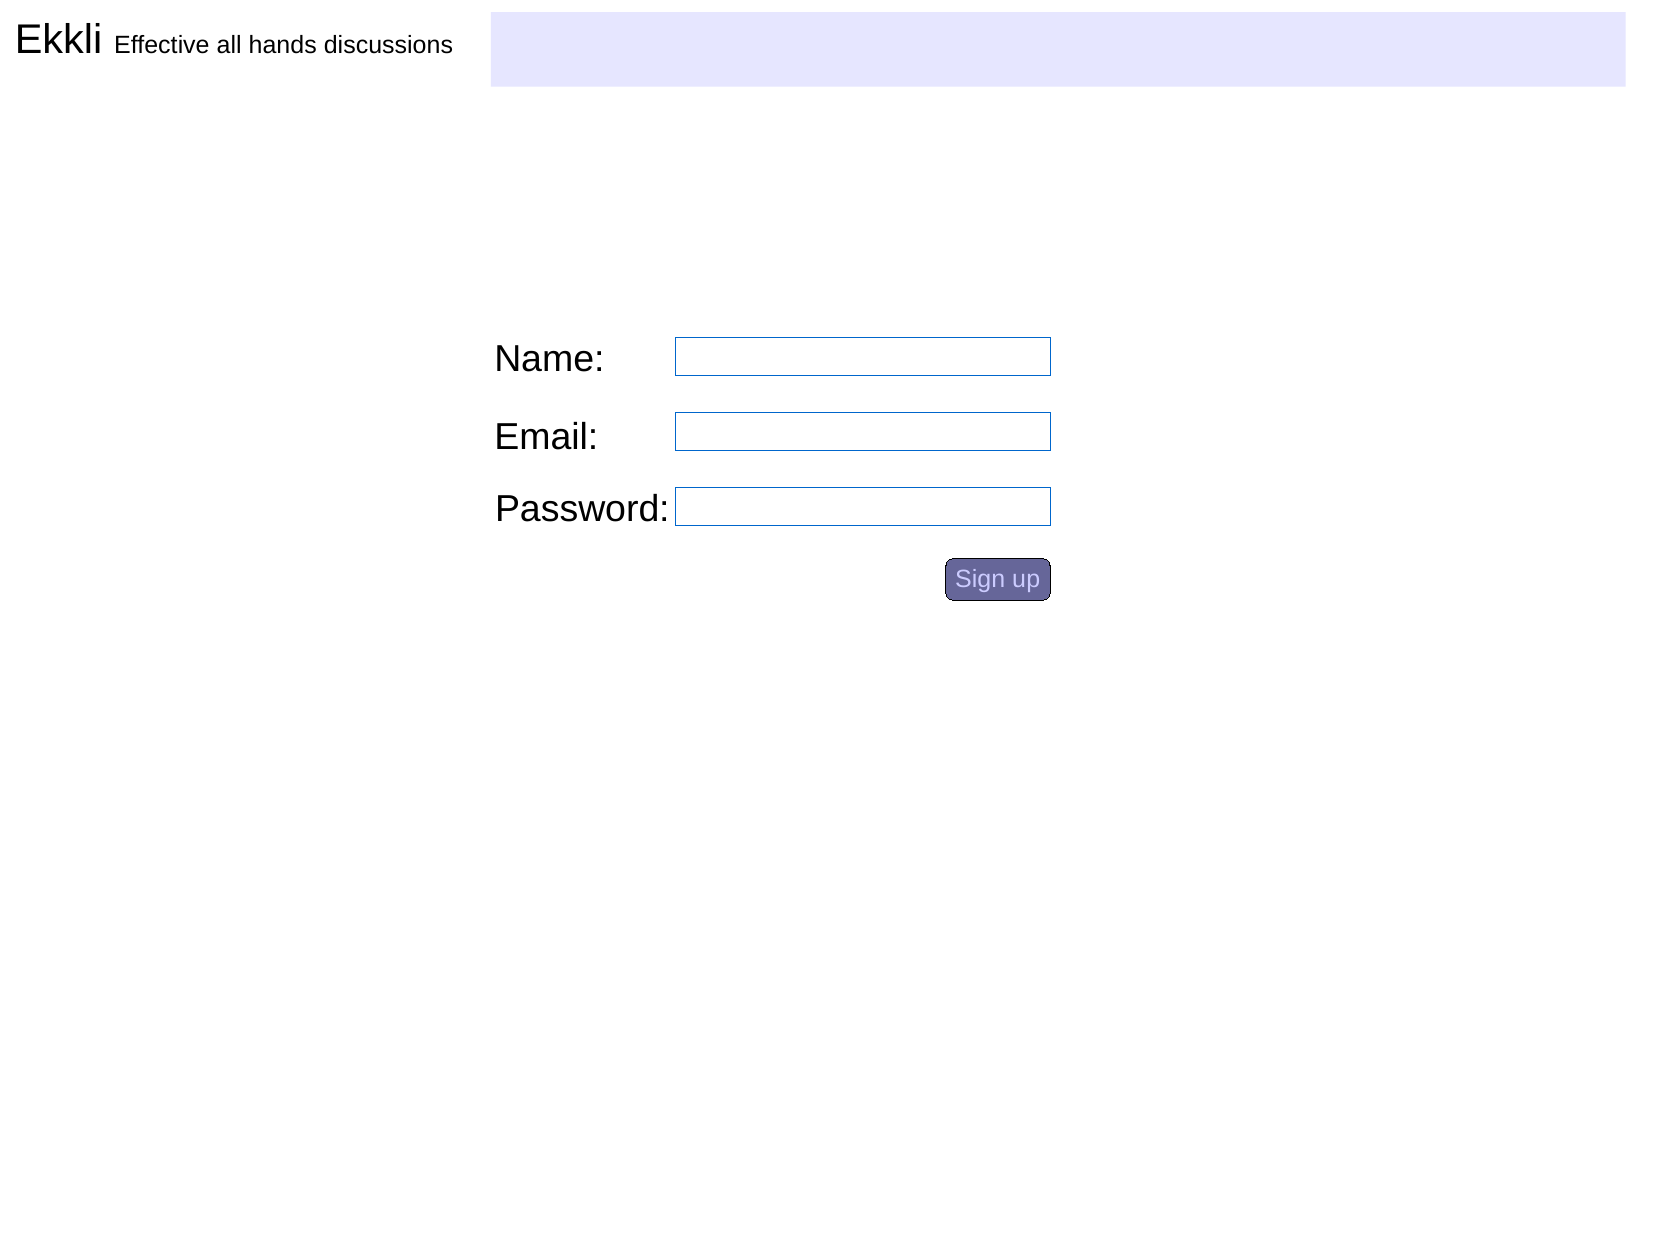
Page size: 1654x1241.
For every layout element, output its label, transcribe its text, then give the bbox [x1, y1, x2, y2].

text_box Sign up [945, 558, 1051, 601]
text_box Password: [480, 479, 685, 537]
text_box Email: [479, 408, 614, 465]
text_box Name: [479, 330, 630, 387]
text_box [493, 12, 1626, 87]
text_box [675, 337, 1051, 376]
text_box [675, 412, 1051, 451]
text_box Ekkli Effective all hands discussions [0, 8, 493, 109]
text_box [675, 487, 1051, 526]
